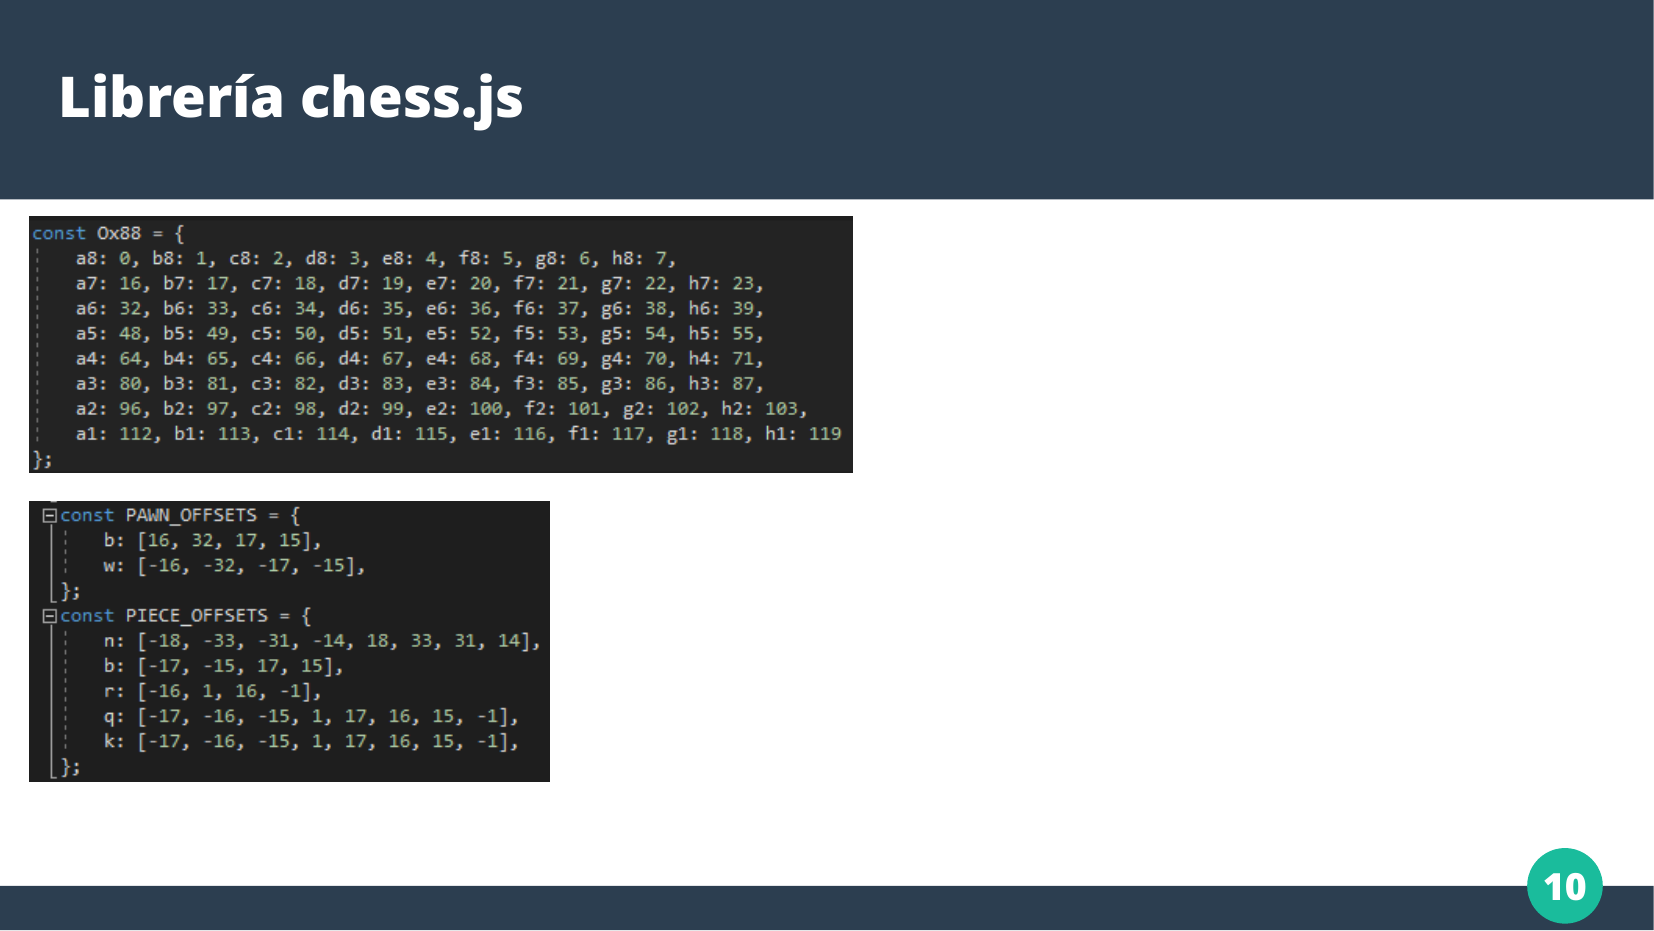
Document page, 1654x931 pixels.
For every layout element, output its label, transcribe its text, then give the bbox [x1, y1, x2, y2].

picture [29, 216, 853, 473]
title Librería chess.js [59, 37, 1595, 155]
picture [29, 501, 550, 782]
